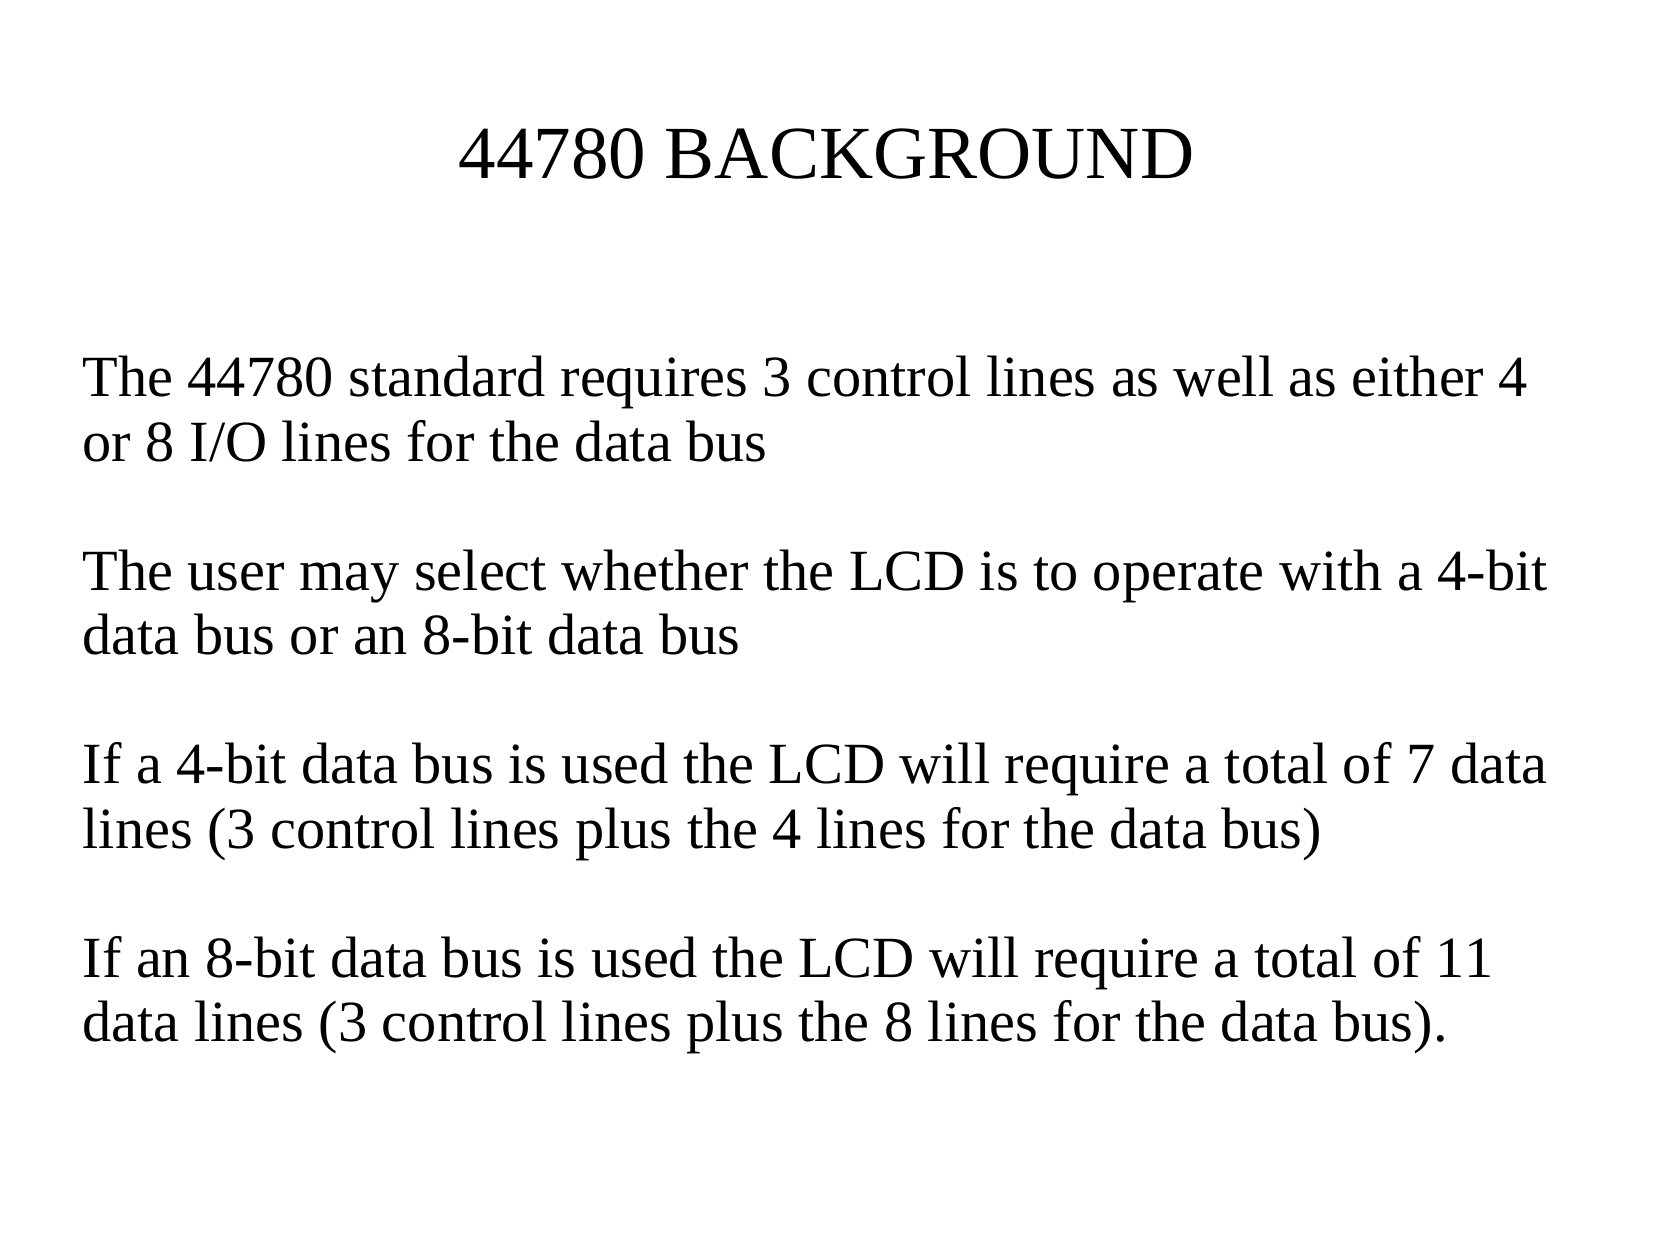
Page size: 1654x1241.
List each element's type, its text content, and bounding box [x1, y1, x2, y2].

title 44780 BACKGROUND [82, 56, 1571, 250]
subtitle The 44780 standard requires 3 control lines as well as either 4 or 8 I/O lines for the data bus The user may select whether the LCD is to operate with a 4-bit data bus or an 8-bit data bus If a 4-bit data bus is used the LCD will require a total of 7 data lines (3 control lines plus the 4 lines for the data bus) If an 8-bit data bus is used the LCD will require a total of 11 data lines (3 control lines plus the 8 lines for the data bus). [82, 297, 1571, 1102]
